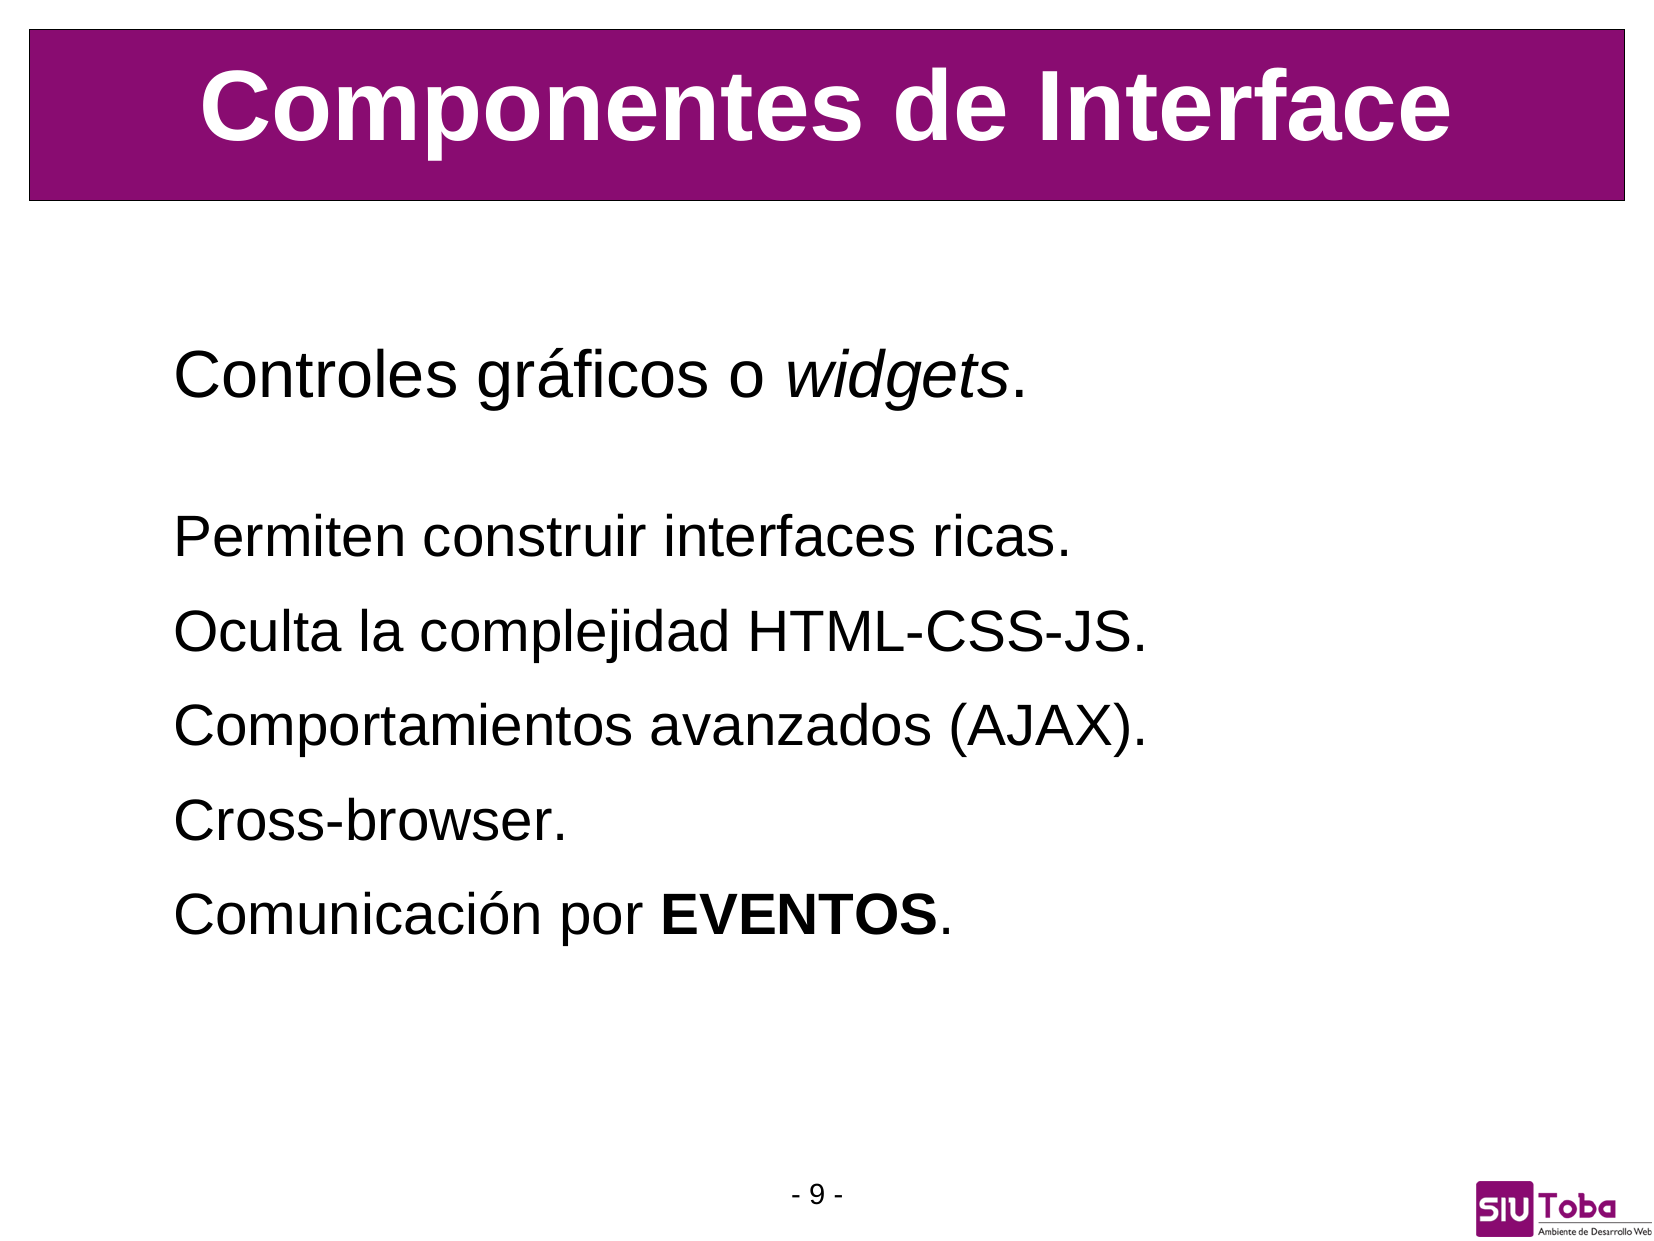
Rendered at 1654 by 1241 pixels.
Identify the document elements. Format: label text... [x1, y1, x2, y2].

list Controles gráficos o widgets. Permiten construir interfaces ricas. Oculta la complejidad HTML-CSS-JS. Comportamientos avanzados (AJAX). Cross-browser. Comunicación por EVENTOS. [155, 337, 1562, 948]
title Componentes de Interface [59, 47, 1595, 166]
picture [1476, 1181, 1652, 1237]
